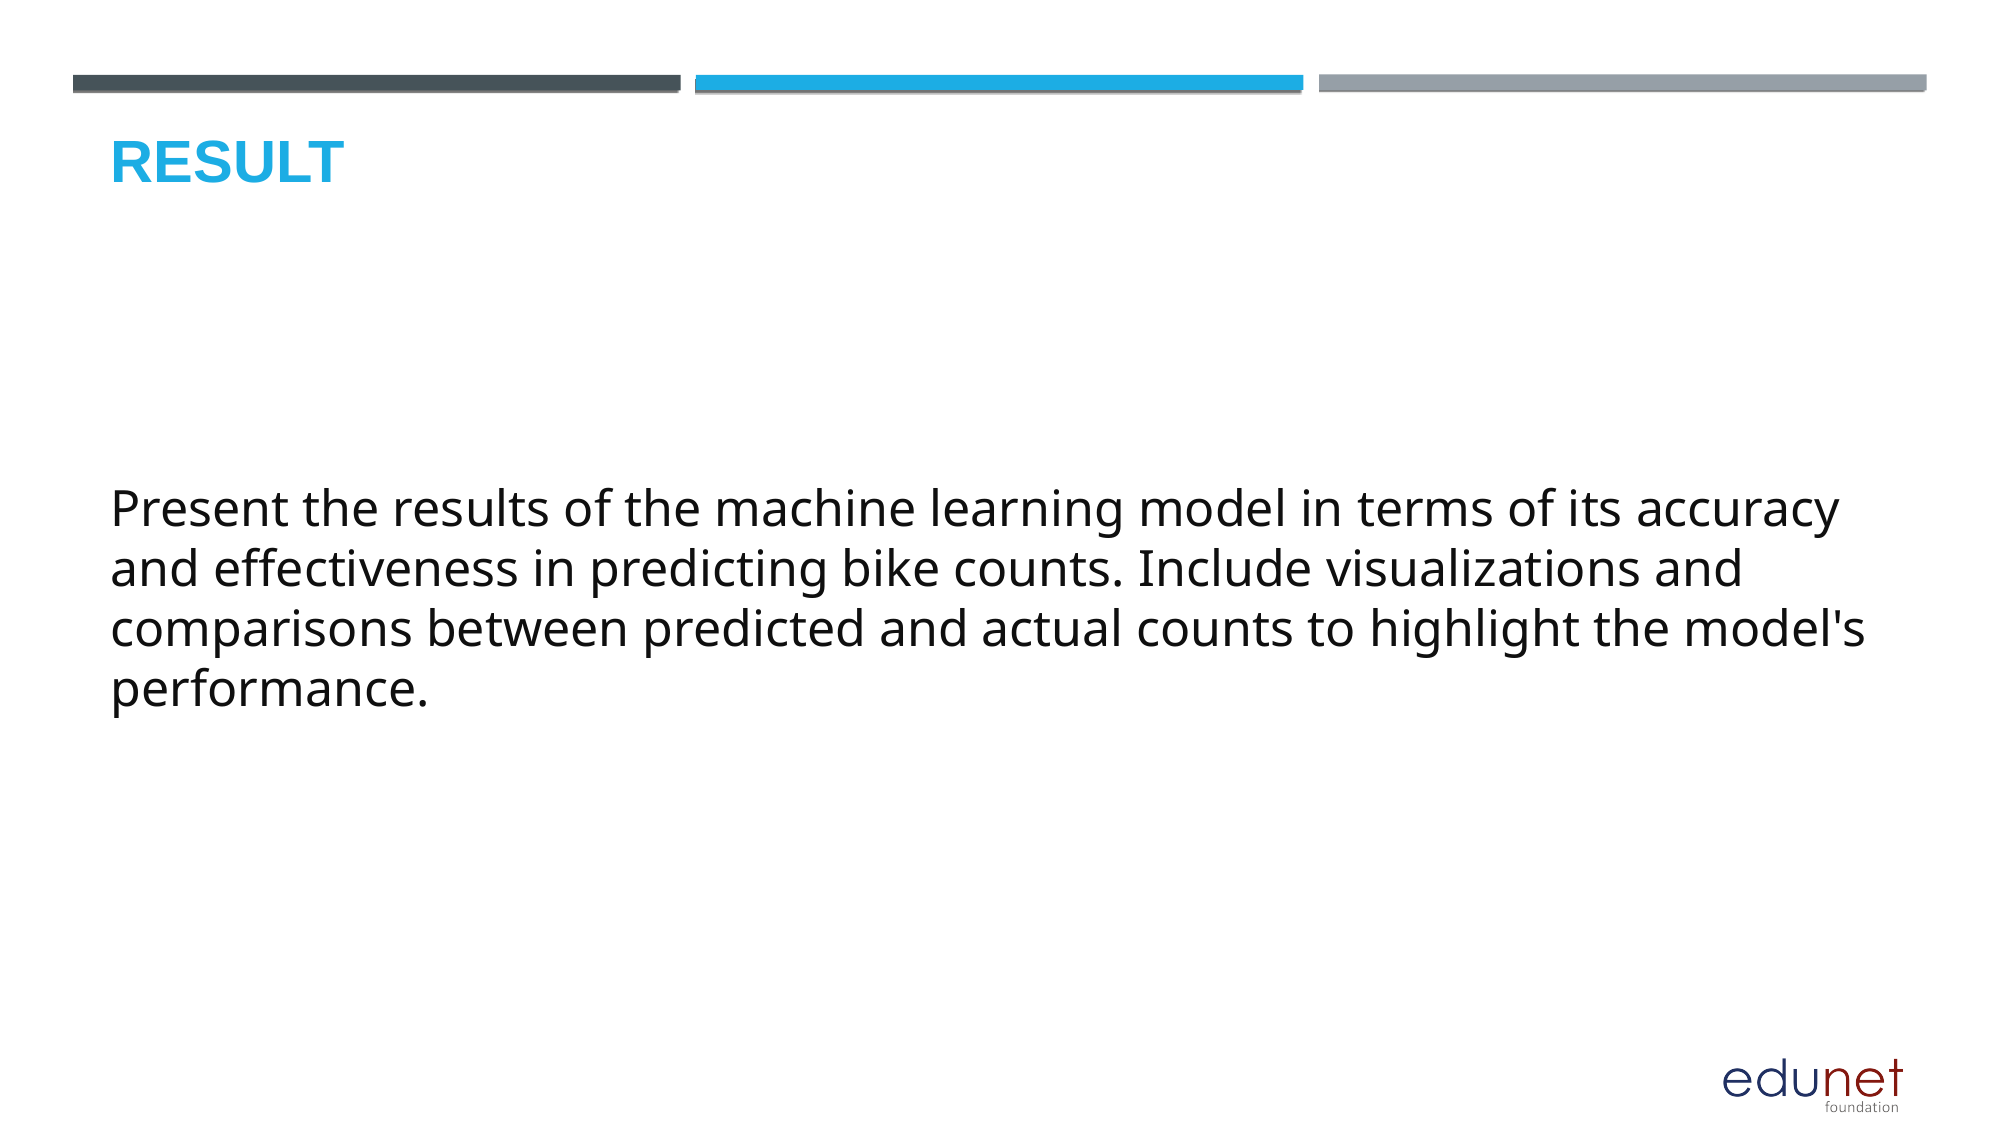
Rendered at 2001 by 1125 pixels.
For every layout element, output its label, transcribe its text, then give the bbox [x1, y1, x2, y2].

picture [1719, 1056, 1905, 1116]
title Result [95, 115, 1905, 203]
list Present the results of the machine learning model in terms of its accuracy and effectiveness in predicting bike counts. Include visualizations and comparisons between predicted and actual counts to highlight the model's performance. [95, 213, 1905, 981]
